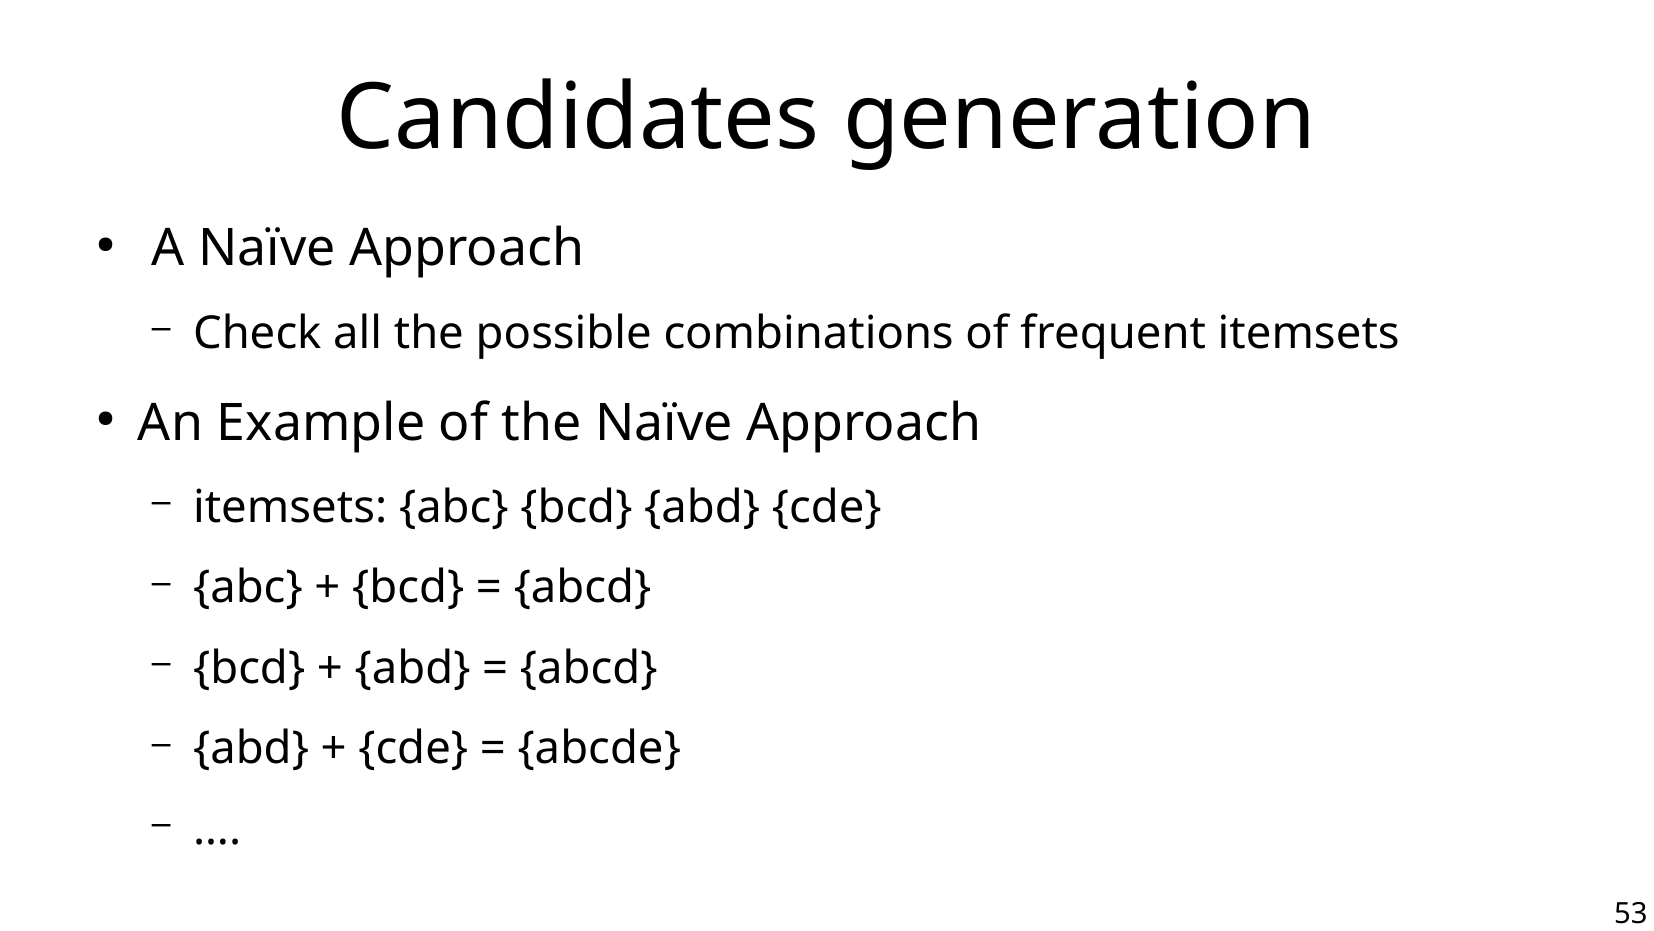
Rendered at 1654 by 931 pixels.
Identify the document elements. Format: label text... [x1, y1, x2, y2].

title Candidates generation [82, 1, 1571, 210]
list A Naïve Approach Check all the possible combinations of frequent itemsets An Example of the Naïve Approach itemsets: {abc} {bcd} {abd} {cde} {abc} + {bcd} = {abcd} {bcd} + {abd} = {abcd} {abd} + {cde} = {abcde} …. [82, 210, 1571, 860]
